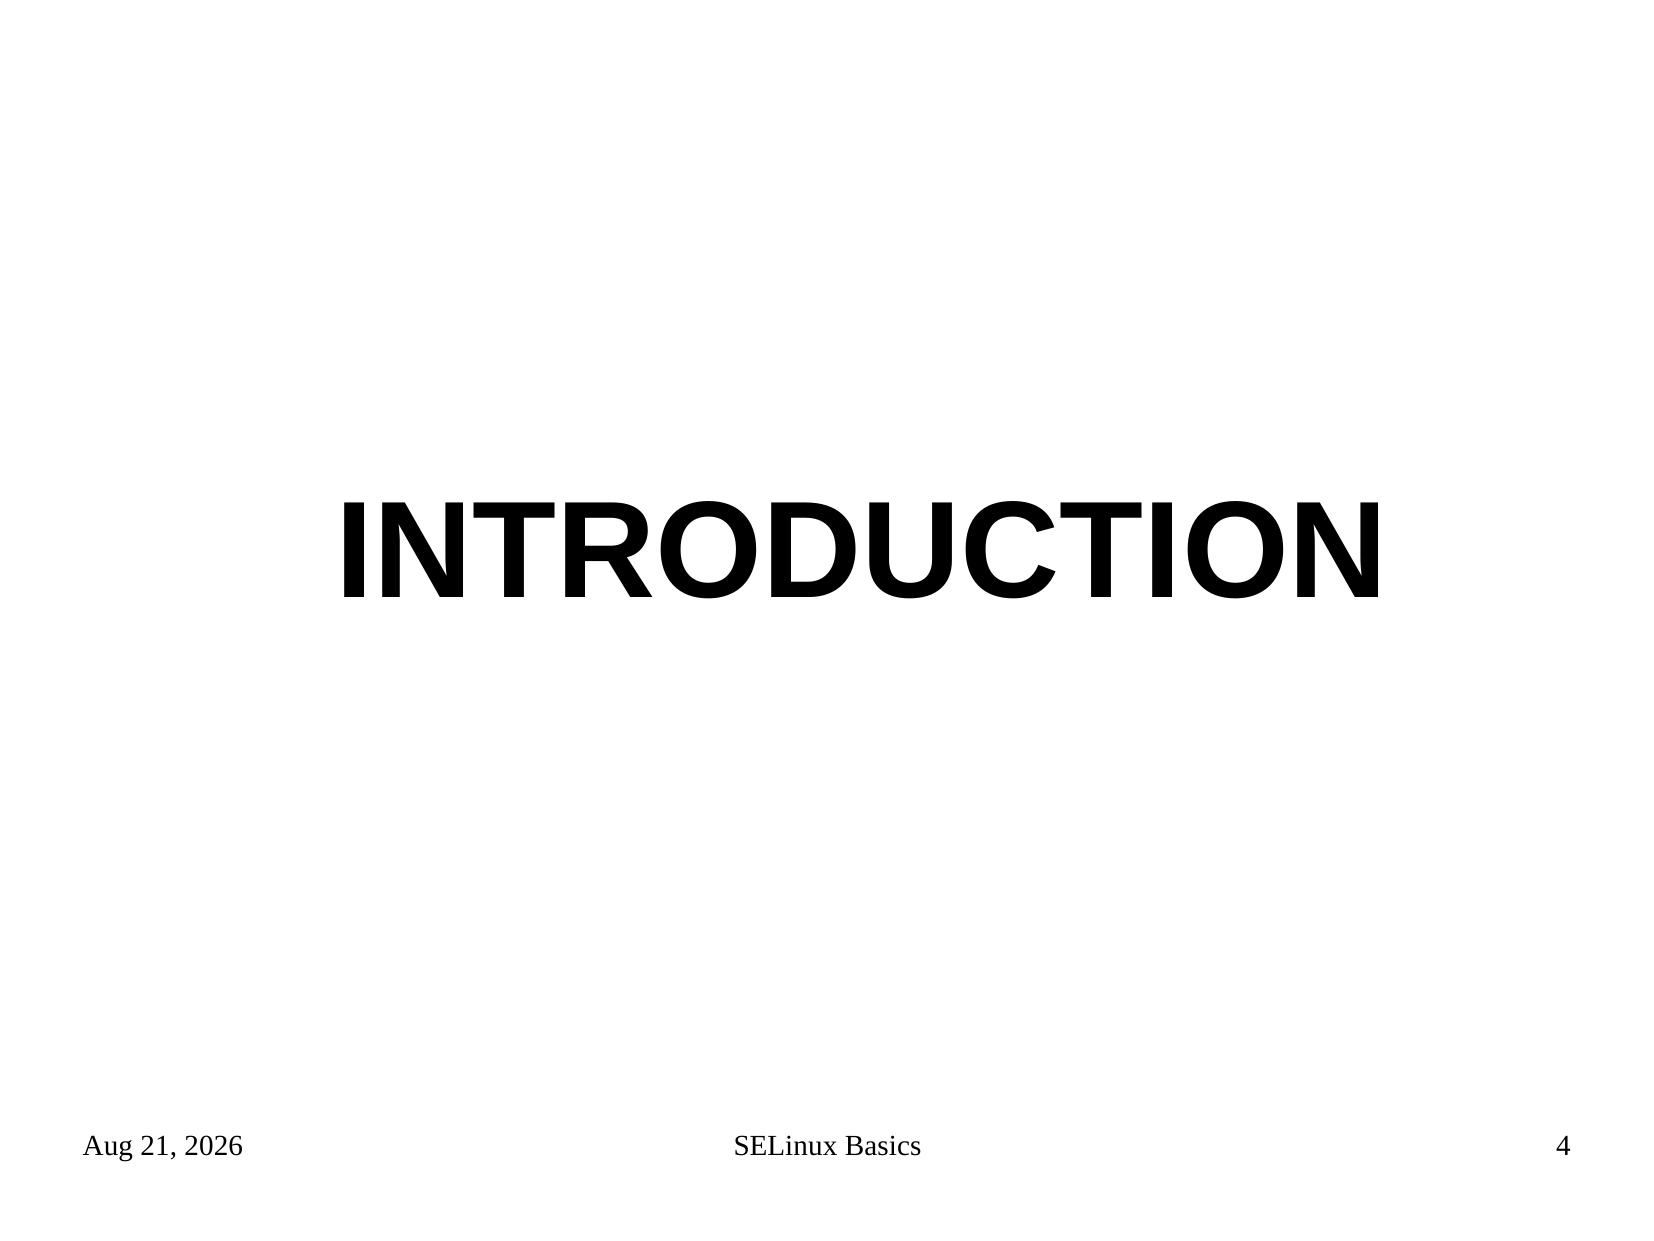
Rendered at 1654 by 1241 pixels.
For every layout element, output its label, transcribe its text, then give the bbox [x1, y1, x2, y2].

list INTRODUCTION [82, 290, 1571, 1010]
